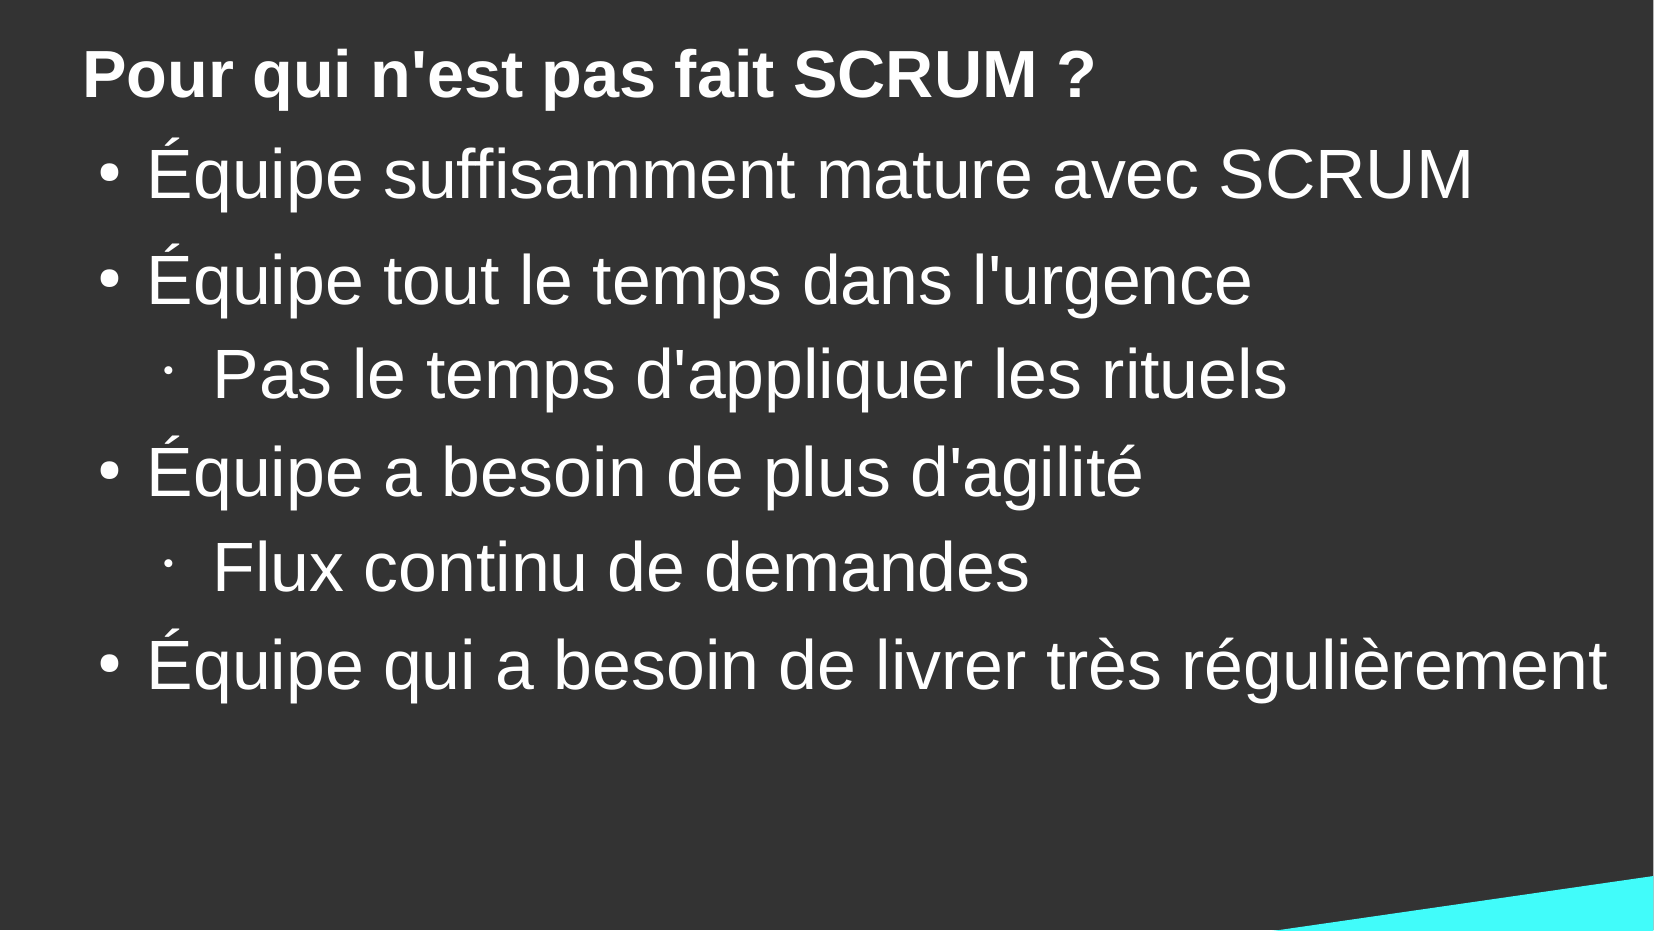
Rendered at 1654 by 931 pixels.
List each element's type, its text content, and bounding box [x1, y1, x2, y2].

list Équipe suffisamment mature avec SCRUM Équipe tout le temps dans l'urgence Pas le temps d'appliquer les rituels Équipe a besoin de plus d'agilité Flux continu de demandes Équipe qui a besoin de livrer très régulièrement [80, 135, 1620, 777]
title Pour qui n'est pas fait SCRUM ? [82, 37, 1571, 122]
text_box [1272, 875, 1654, 931]
